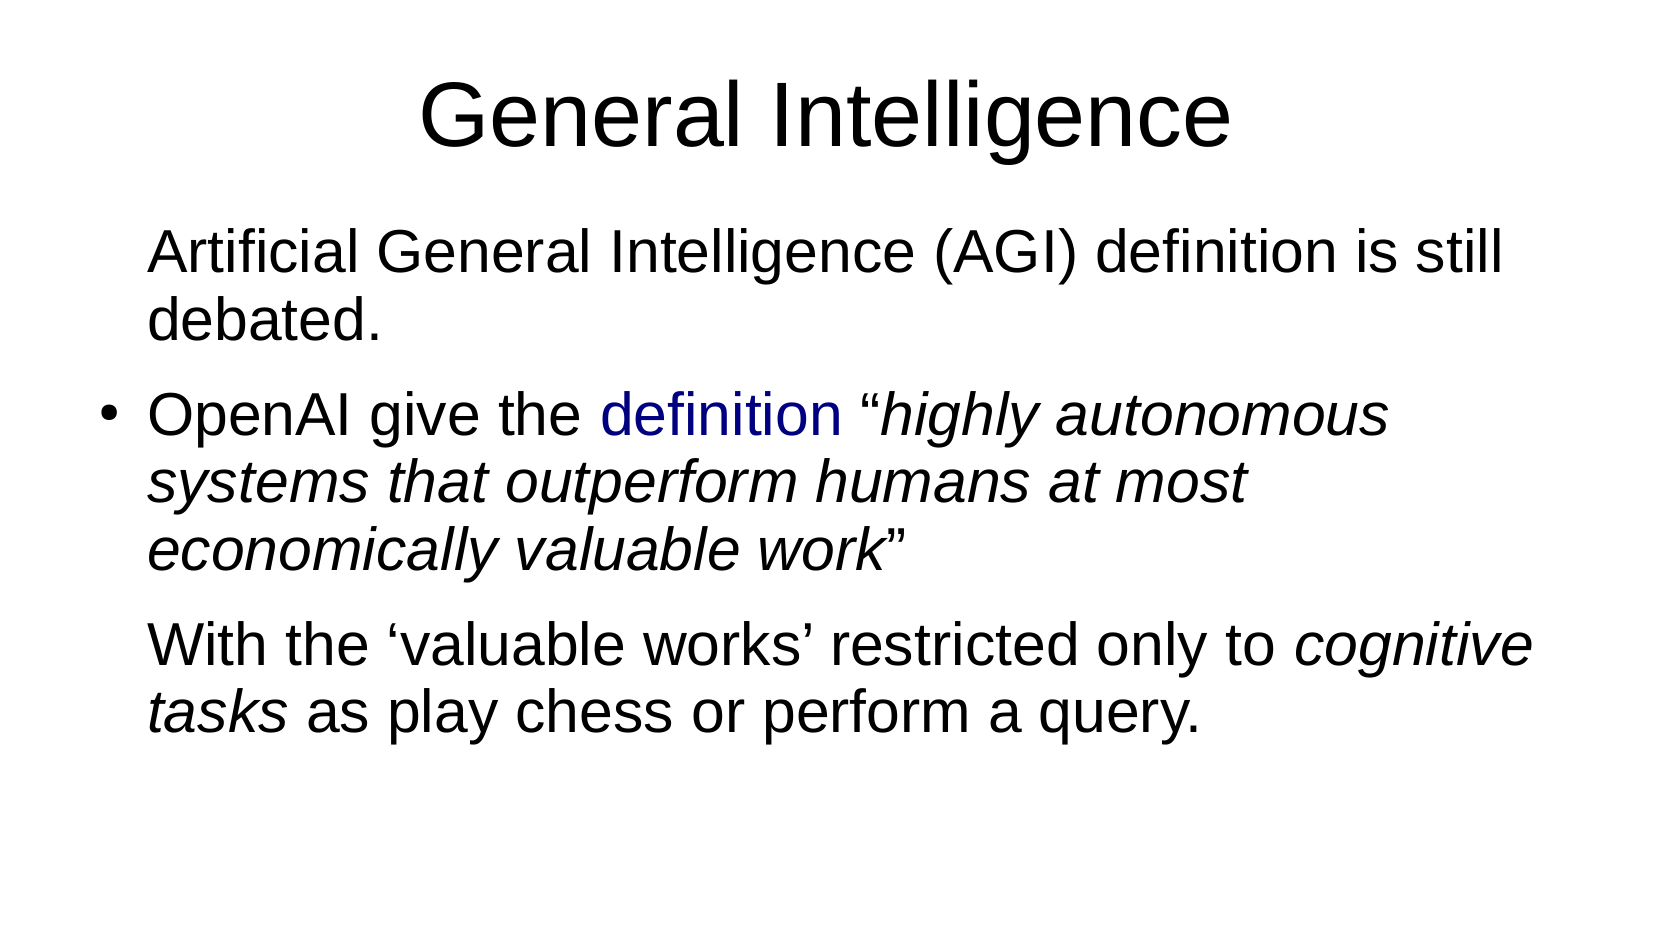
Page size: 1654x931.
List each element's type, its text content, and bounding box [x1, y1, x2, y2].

title General Intelligence [82, 37, 1571, 193]
list Artificial General Intelligence (AGI) definition is still debated. OpenAI give the definition “highly autonomous systems that outperform humans at most economically valuable work” With the ‘valuable works’ restricted only to cognitive tasks as play chess or perform a query. [82, 217, 1571, 758]
